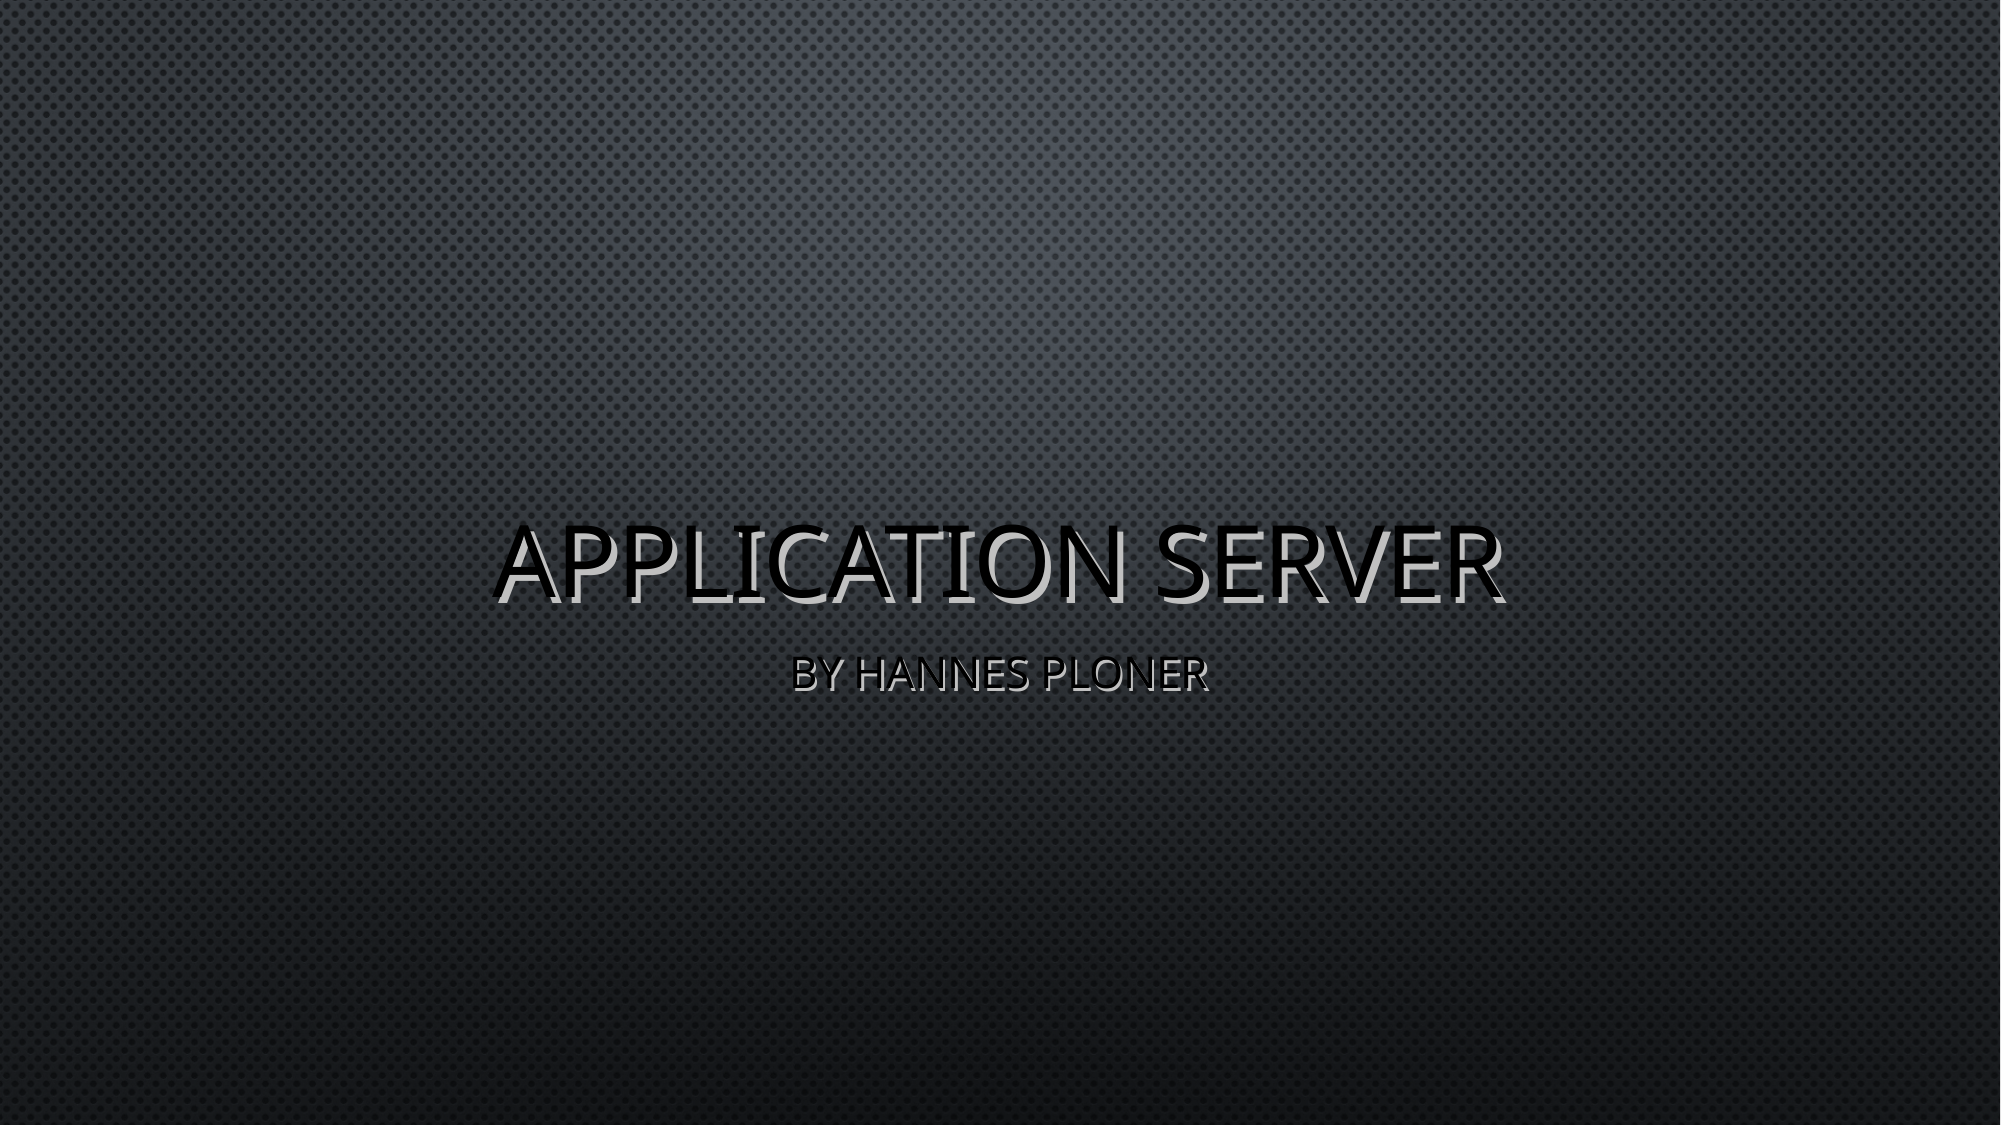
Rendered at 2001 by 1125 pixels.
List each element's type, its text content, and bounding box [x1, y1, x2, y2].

subtitle by Hannes Ploner [287, 637, 1711, 951]
title Application Server [287, 99, 1711, 625]
